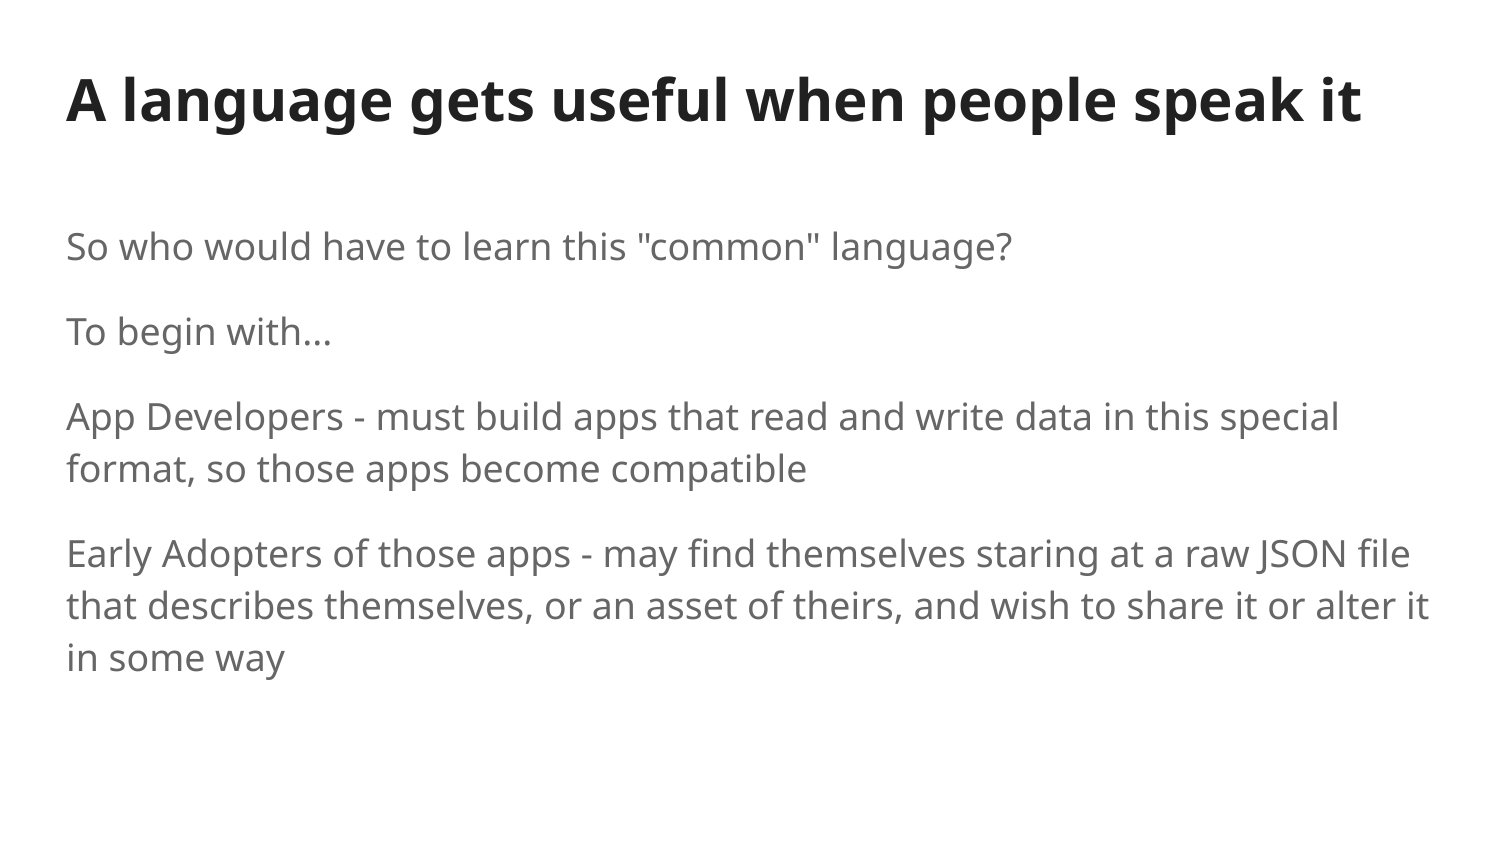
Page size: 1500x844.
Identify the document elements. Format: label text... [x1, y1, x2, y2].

list So who would have to learn this "common" language? To begin with... App Developers - must build apps that read and write data in this special format, so those apps become compatible Early Adopters of those apps - may find themselves staring at a raw JSON file that describes themselves, or an asset of theirs, and wish to share it or alter it in some way [51, 201, 1449, 750]
title A language gets useful when people speak it [51, 48, 1449, 180]
